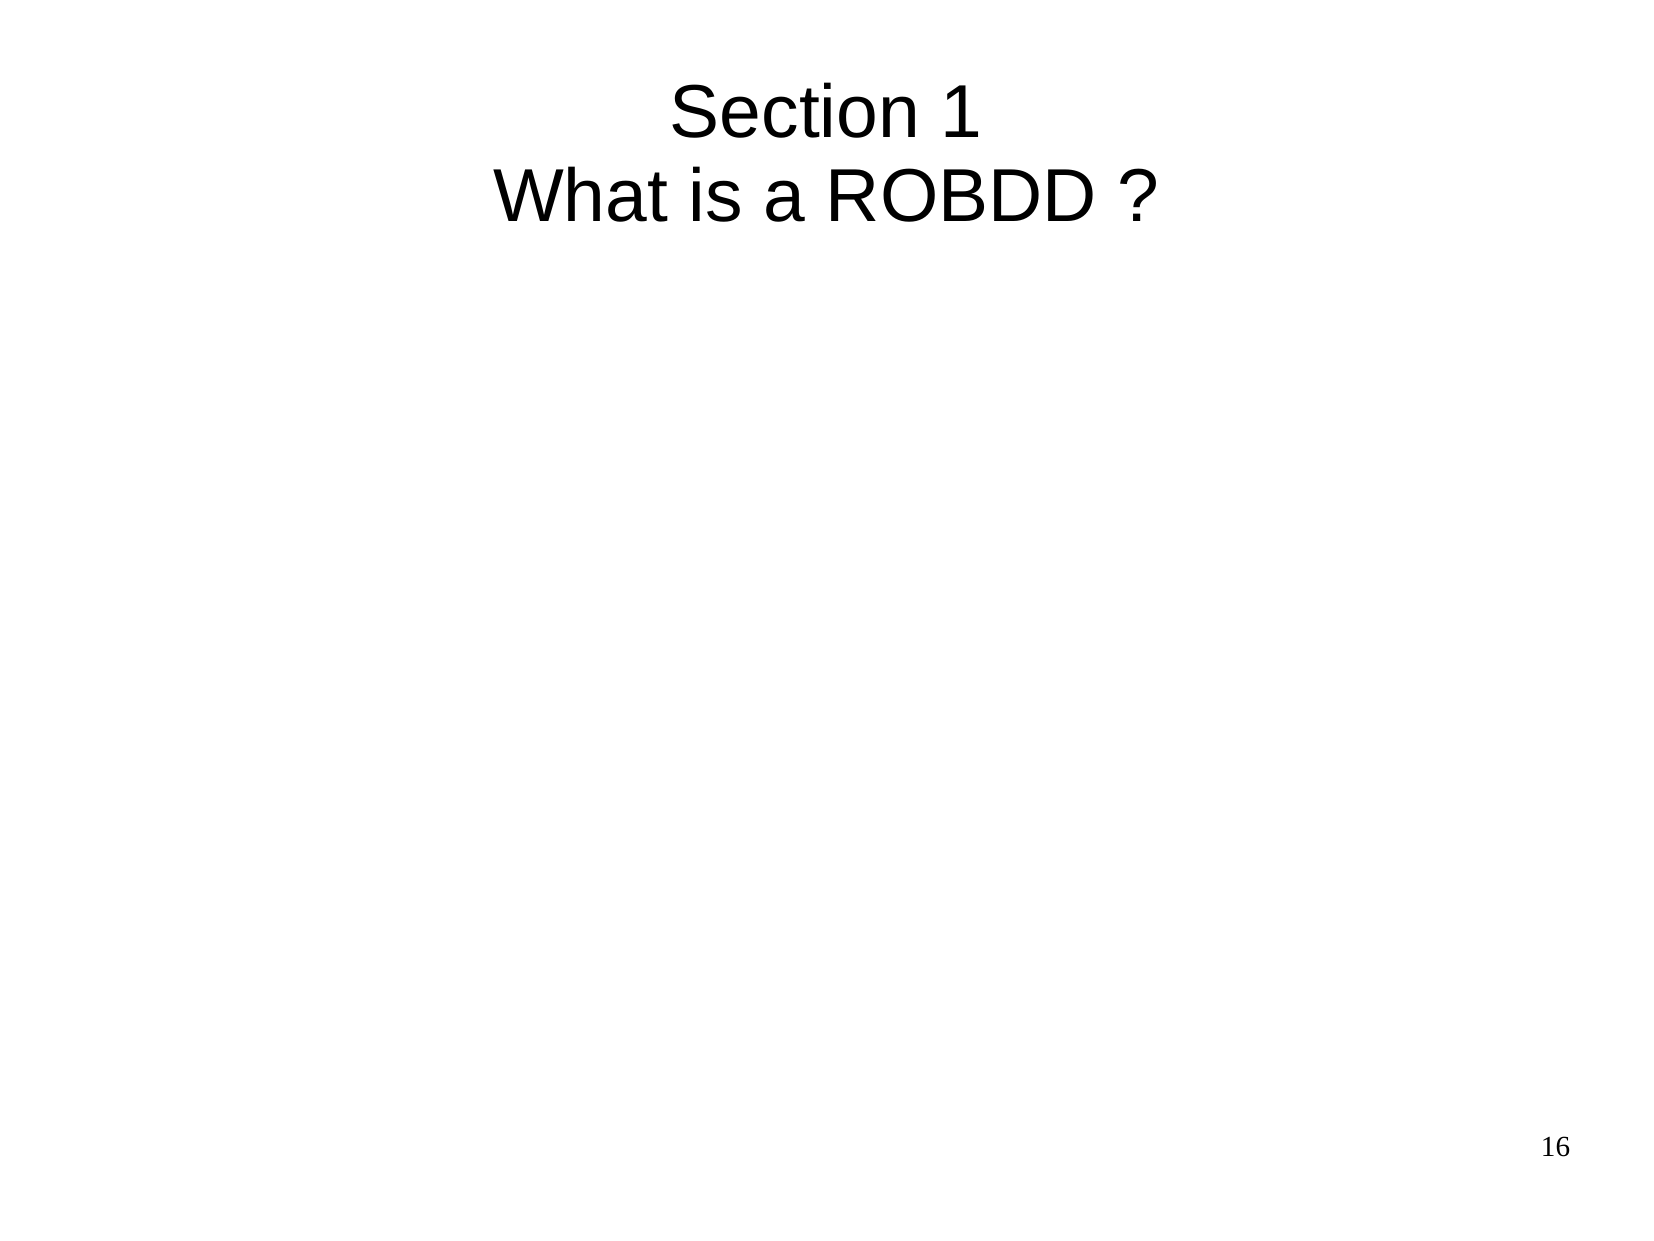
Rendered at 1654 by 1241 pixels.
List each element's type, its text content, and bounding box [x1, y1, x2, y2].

title Section 1 What is a ROBDD ? [82, 49, 1571, 257]
